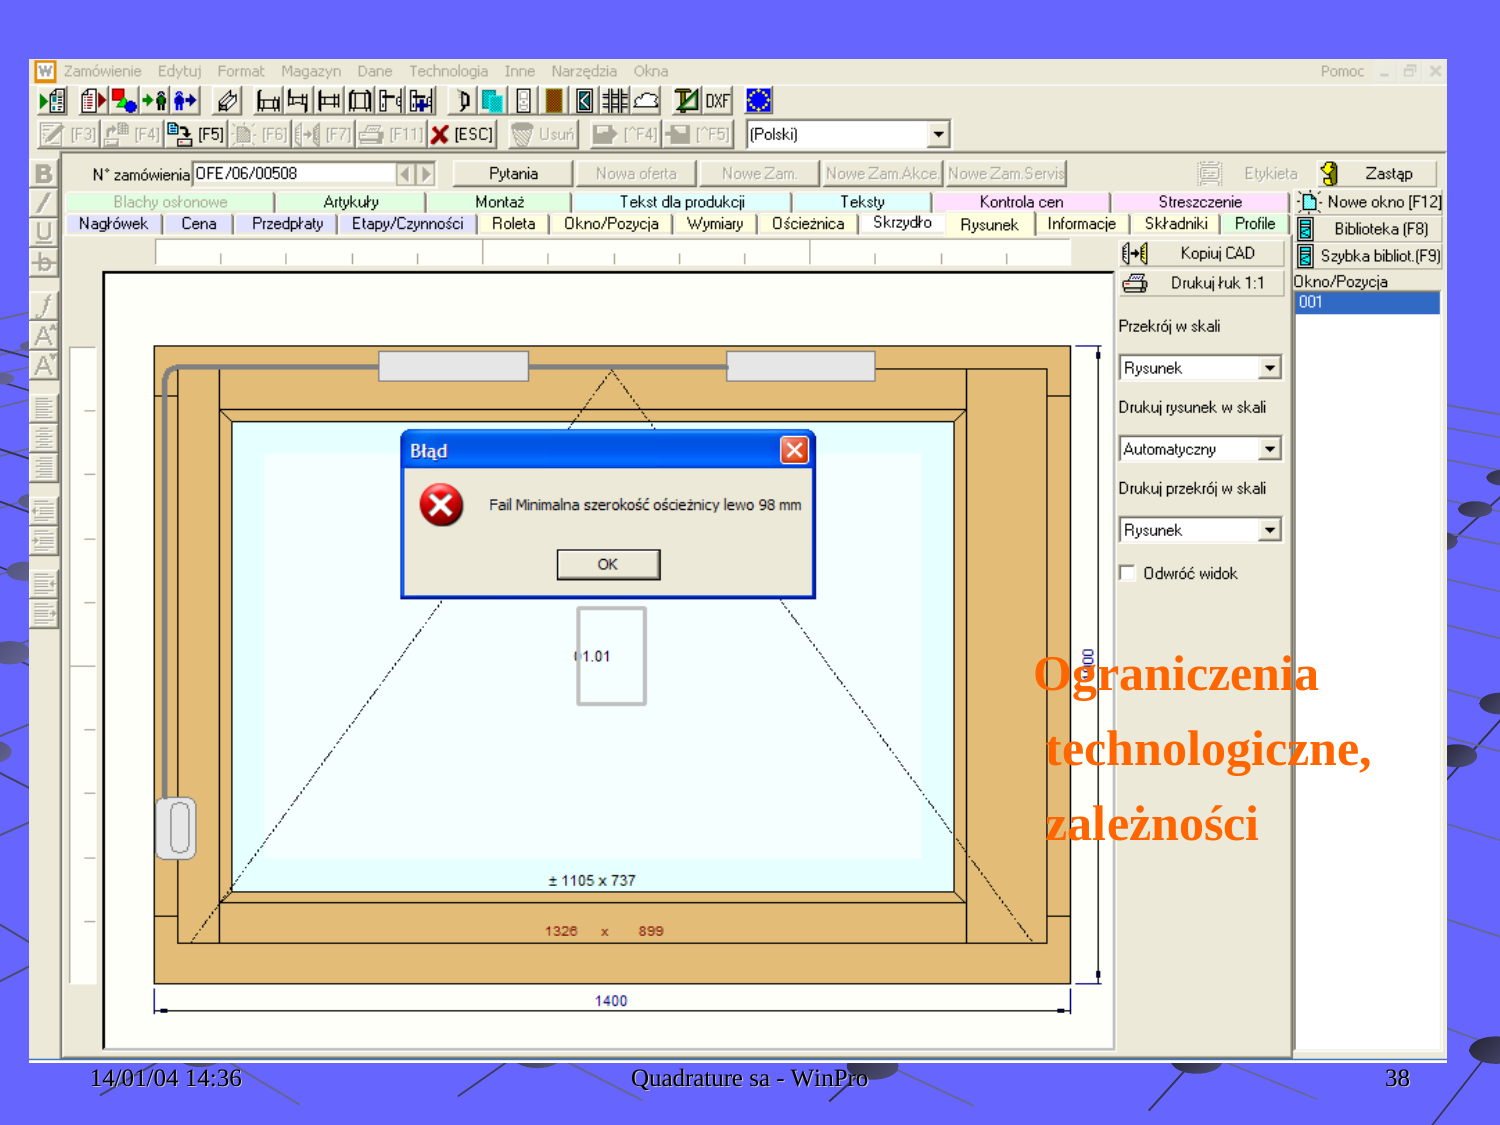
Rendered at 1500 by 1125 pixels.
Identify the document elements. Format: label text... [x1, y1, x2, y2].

text_box Ograniczenia technologiczne, zależności [1033, 649, 1374, 852]
picture [29, 59, 1447, 1063]
